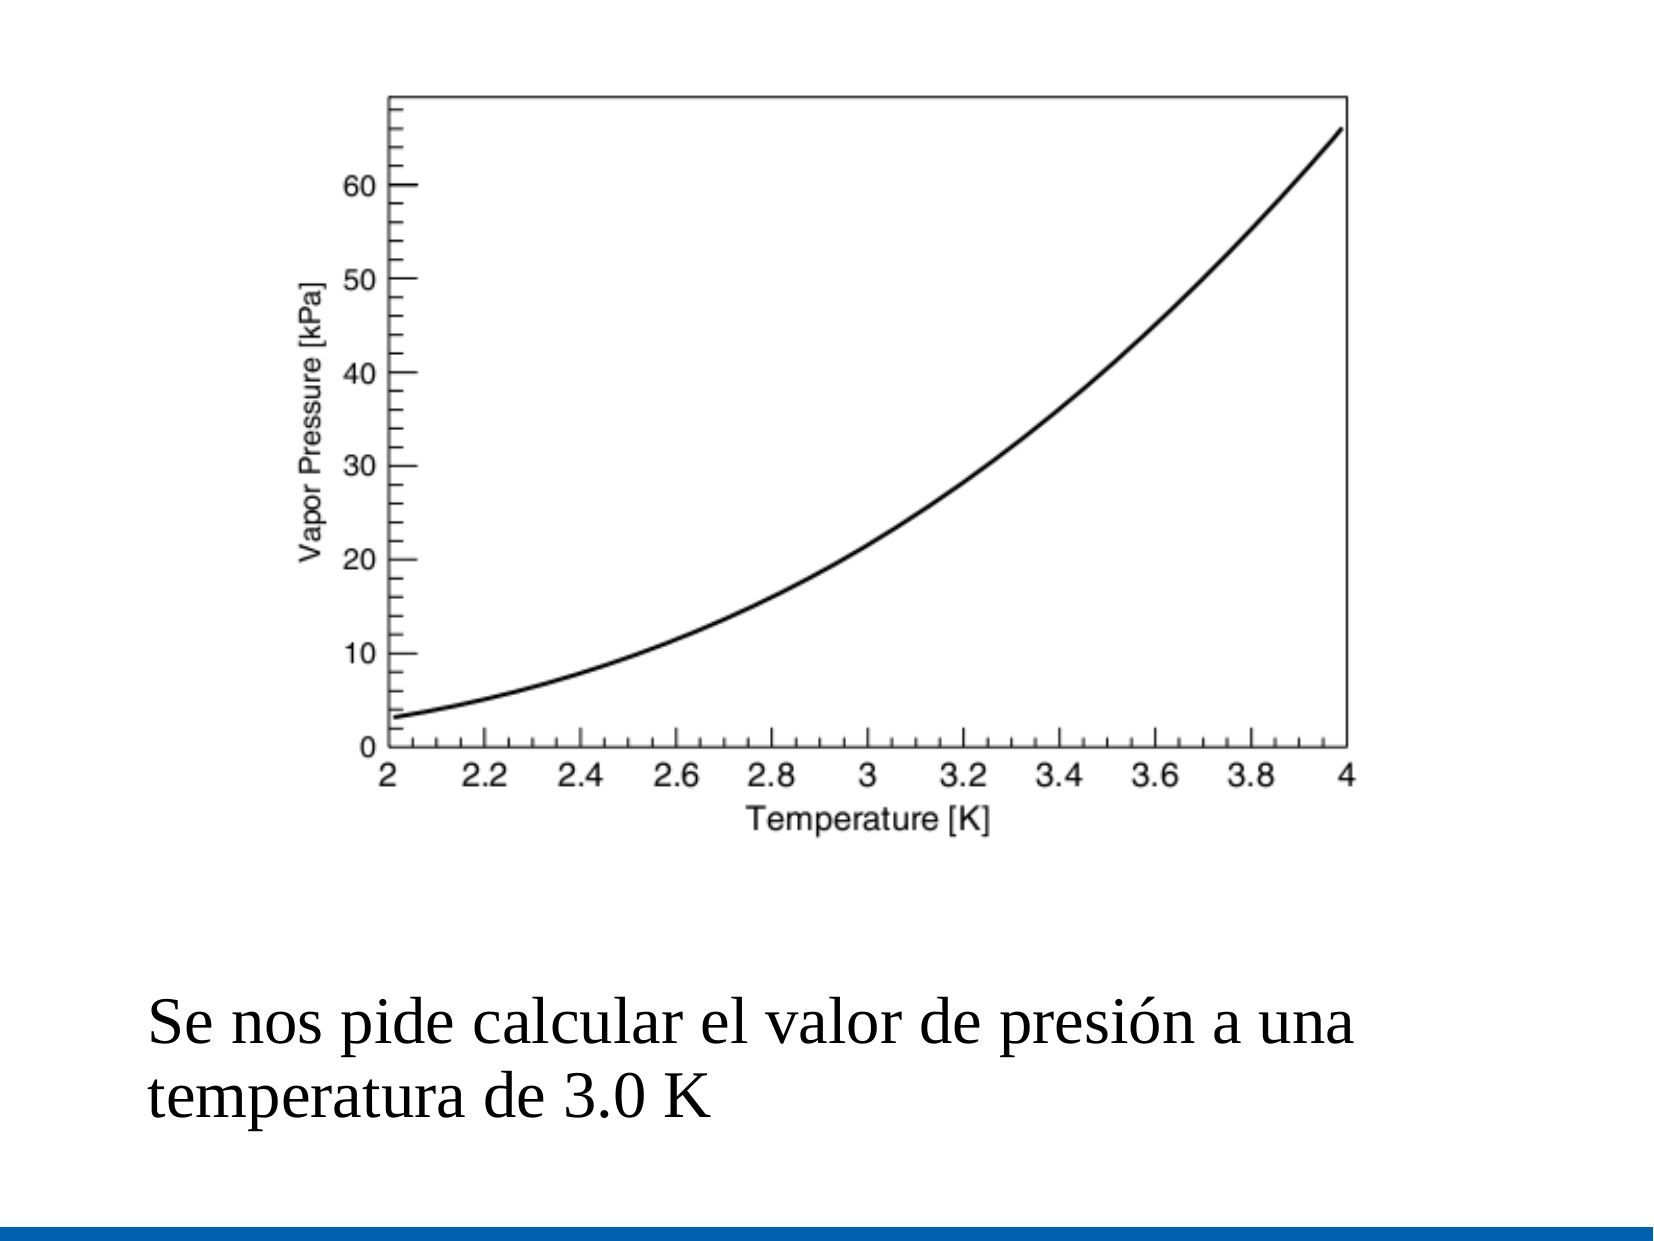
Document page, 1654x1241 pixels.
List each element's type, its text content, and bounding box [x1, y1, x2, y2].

picture [279, 88, 1359, 841]
text_box Se nos pide calcular el valor de presión a una temperatura de 3.0 K [147, 905, 1560, 1211]
